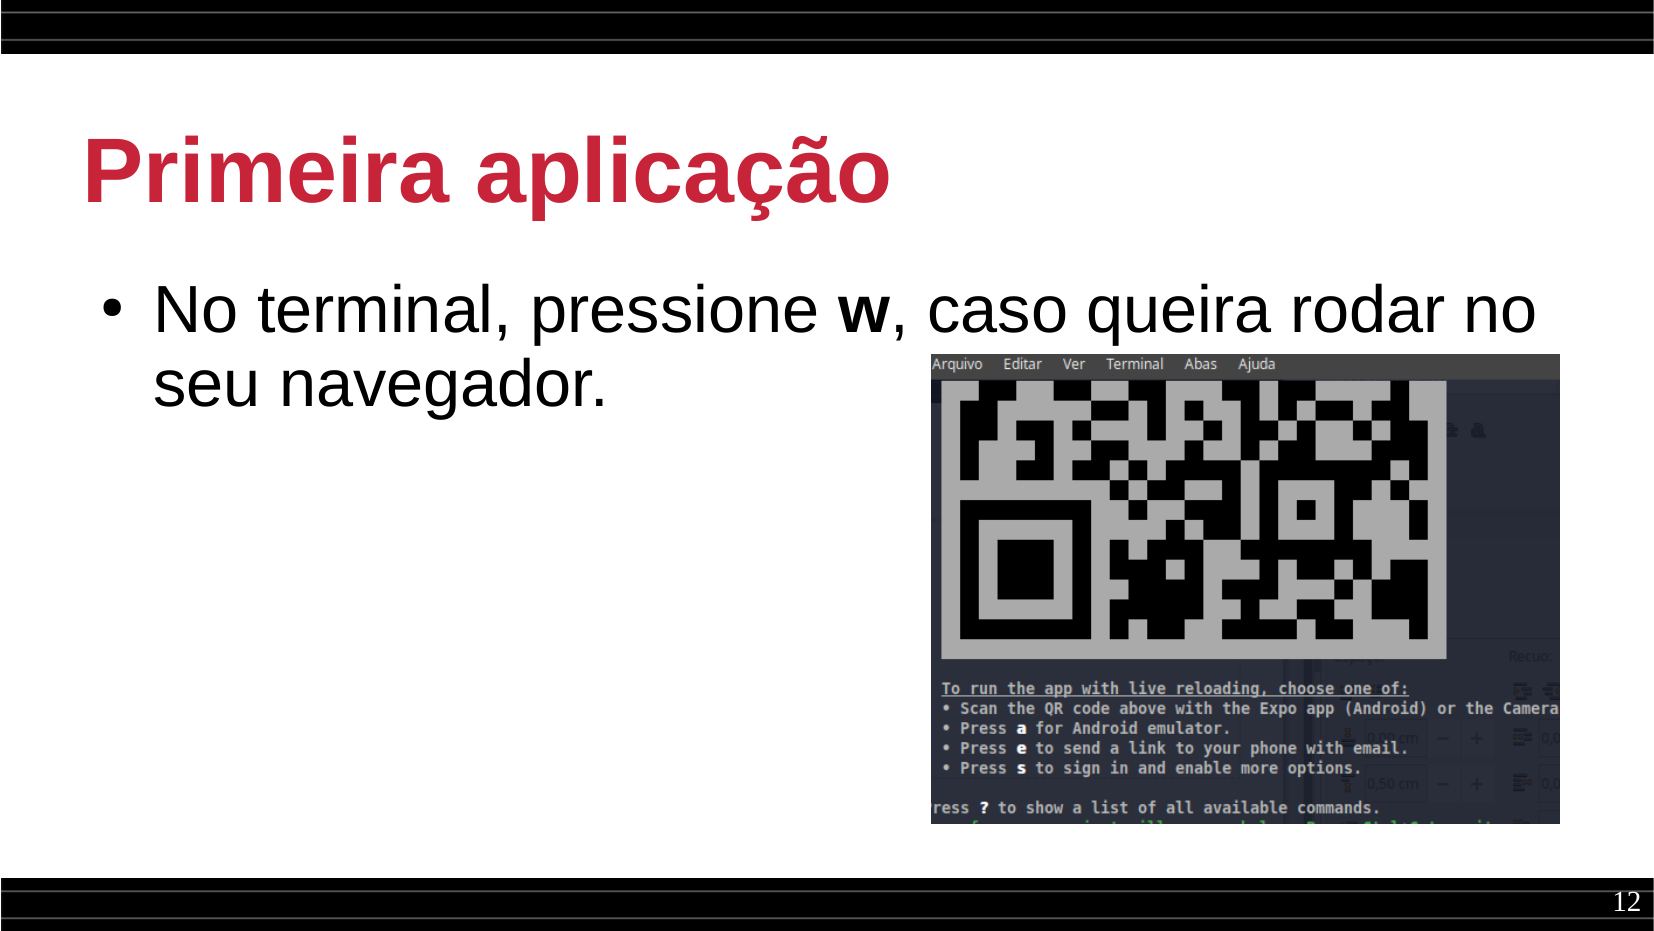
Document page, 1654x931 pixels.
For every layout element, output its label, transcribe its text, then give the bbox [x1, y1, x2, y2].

picture [931, 354, 1560, 824]
list No terminal, pressione w, caso queira rodar no seu navegador. [82, 271, 1571, 758]
title Primeira aplicação [82, 92, 1571, 249]
picture [1, 0, 1654, 54]
picture [1, 878, 1654, 931]
